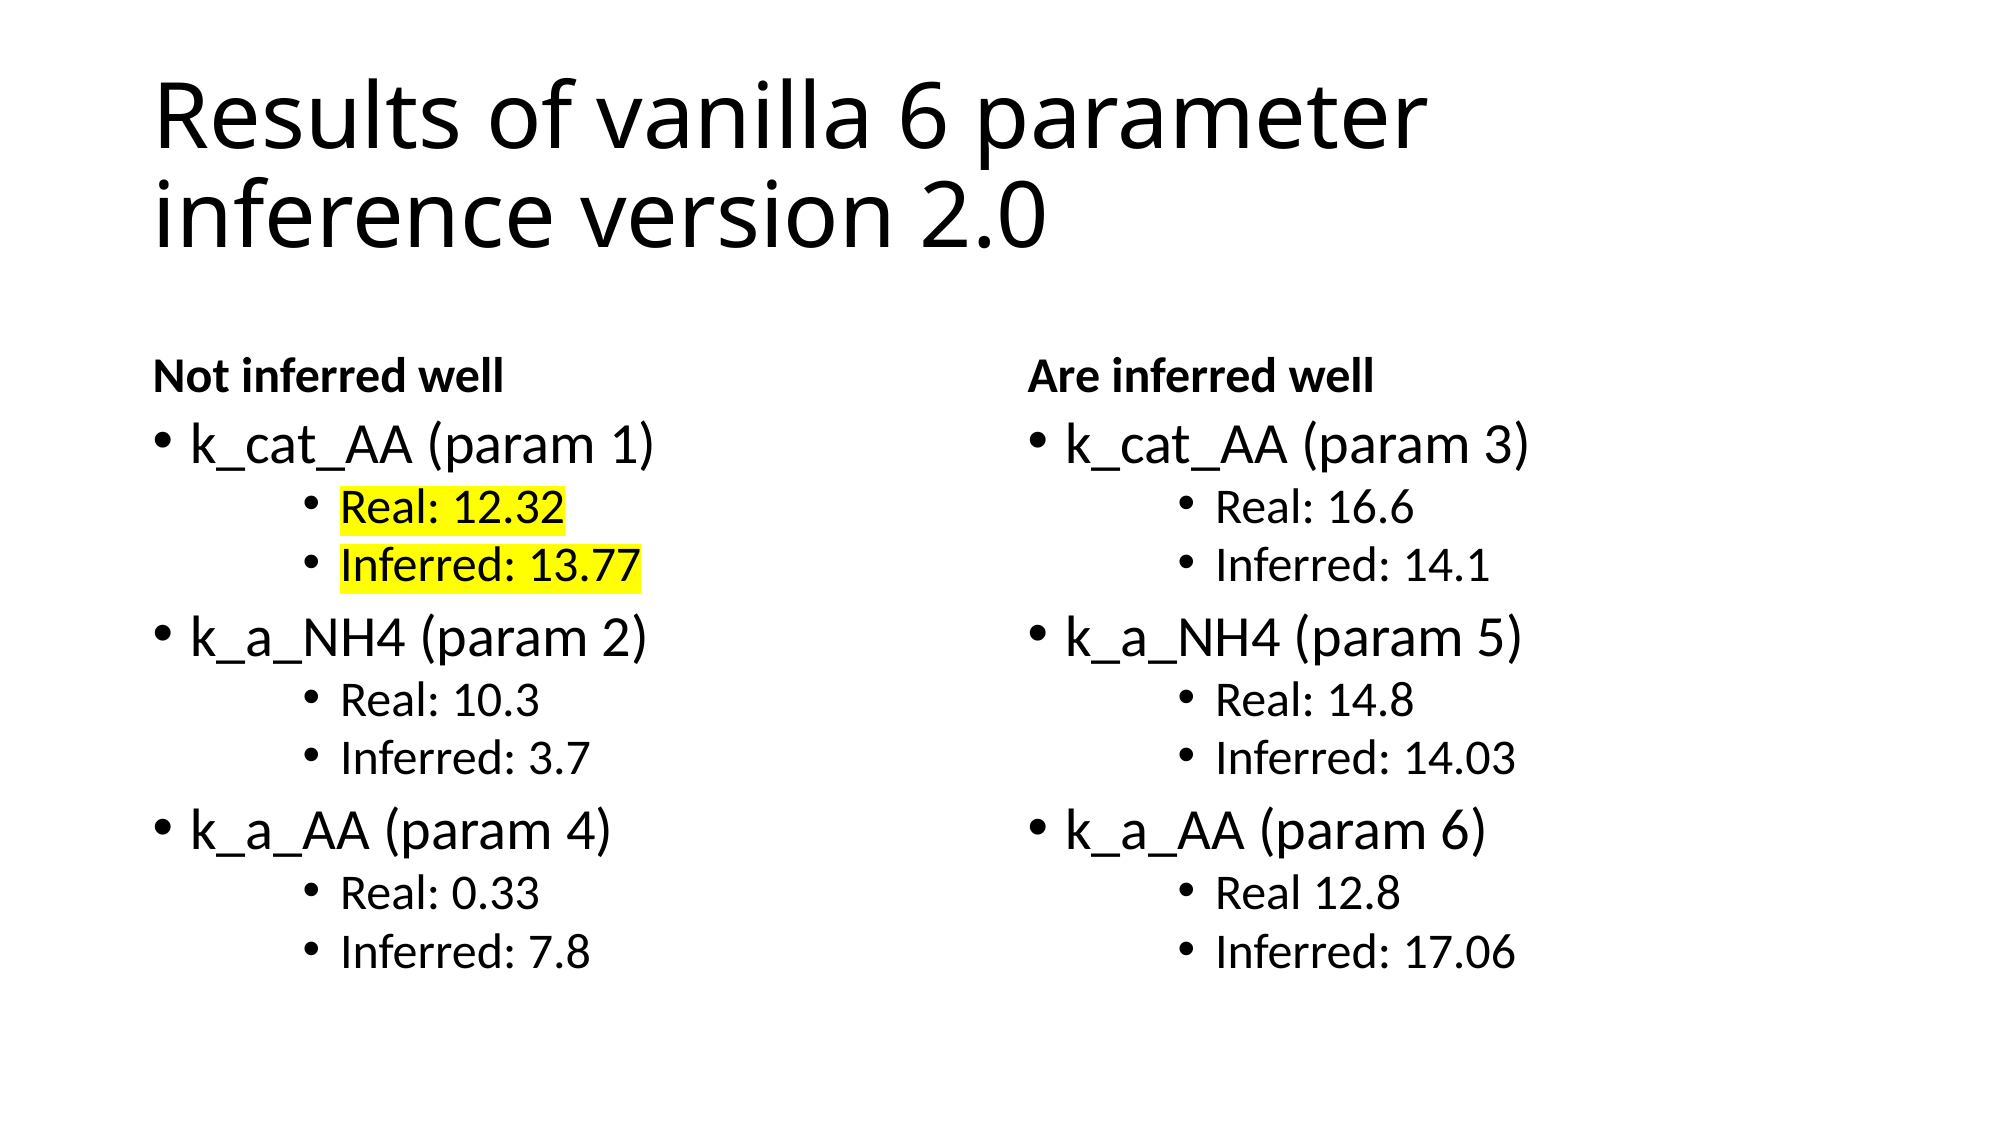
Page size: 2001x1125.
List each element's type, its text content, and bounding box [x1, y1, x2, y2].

title Results of vanilla 6 parameter inference version 2.0 [137, 59, 1863, 278]
list k_cat_AA (param 1) Real: 12.32 Inferred: 13.77 k_a_NH4 (param 2) Real: 10.3 Inferred: 3.7 k_a_AA (param 4) Real: 0.33 Inferred: 7.8 [137, 410, 984, 1016]
list k_cat_AA (param 3) Real: 16.6 Inferred: 14.1 k_a_NH4 (param 5) Real: 14.8 Inferred: 14.03 k_a_AA (param 6) Real 12.8 Inferred: 17.06 [1012, 410, 1863, 1016]
list Not inferred well [137, 275, 984, 410]
list Are inferred well [1012, 275, 1863, 410]
